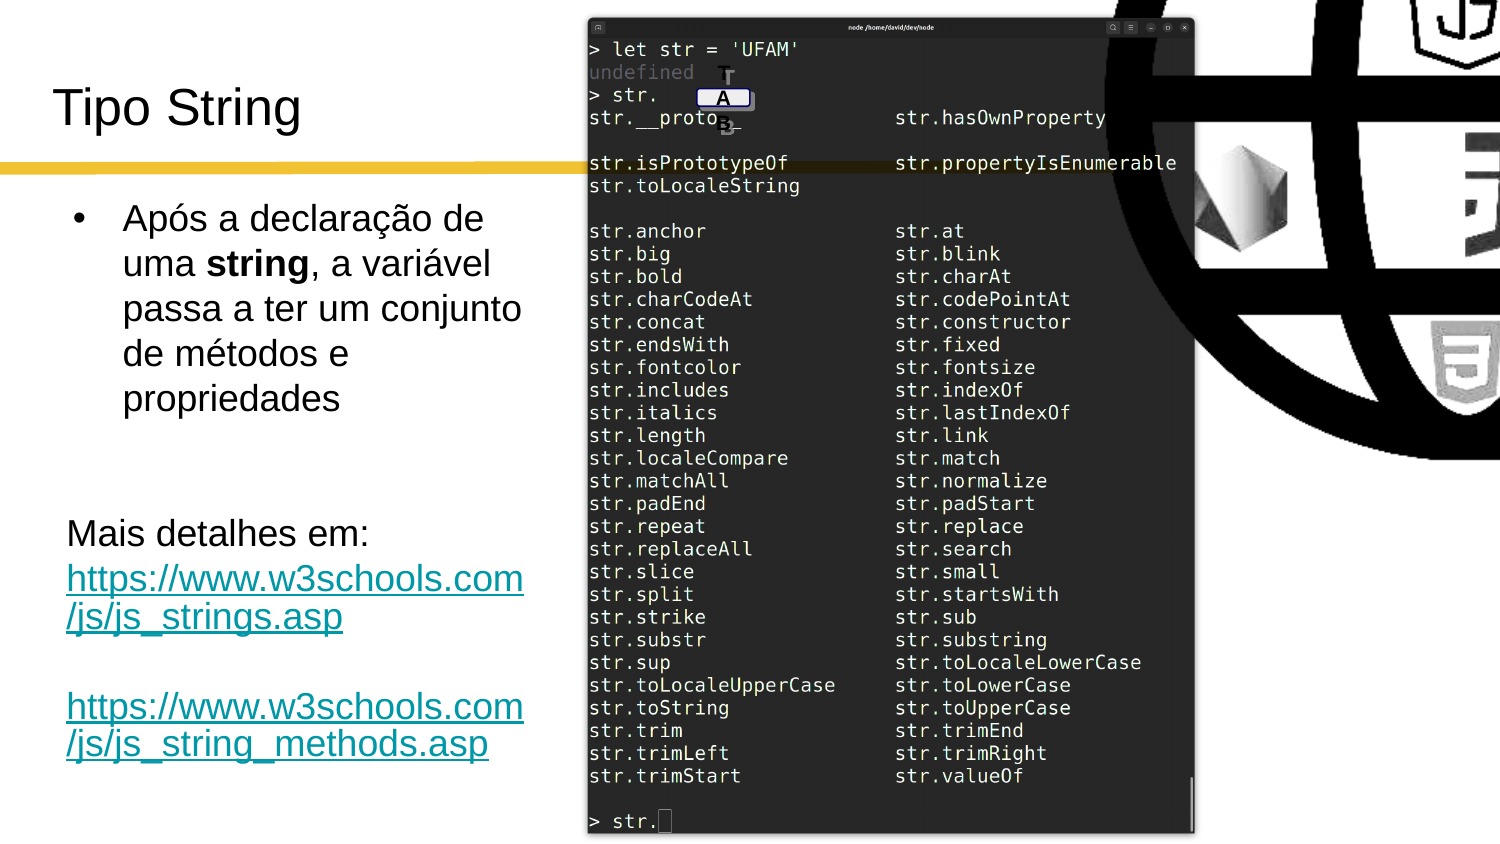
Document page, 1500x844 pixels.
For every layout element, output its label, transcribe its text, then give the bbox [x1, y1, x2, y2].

picture [577, 0, 1500, 844]
text_box Tipo String [37, 33, 650, 175]
text_box TAB [696, 88, 750, 107]
text_box Após a declaração de uma string, a variável passa a ter um conjunto de métodos e propriedades Mais detalhes em: https://www.w3schools.com/js/js_strings.asp https://www.w3schools.com/js/js_string_methods.asp [51, 186, 541, 795]
